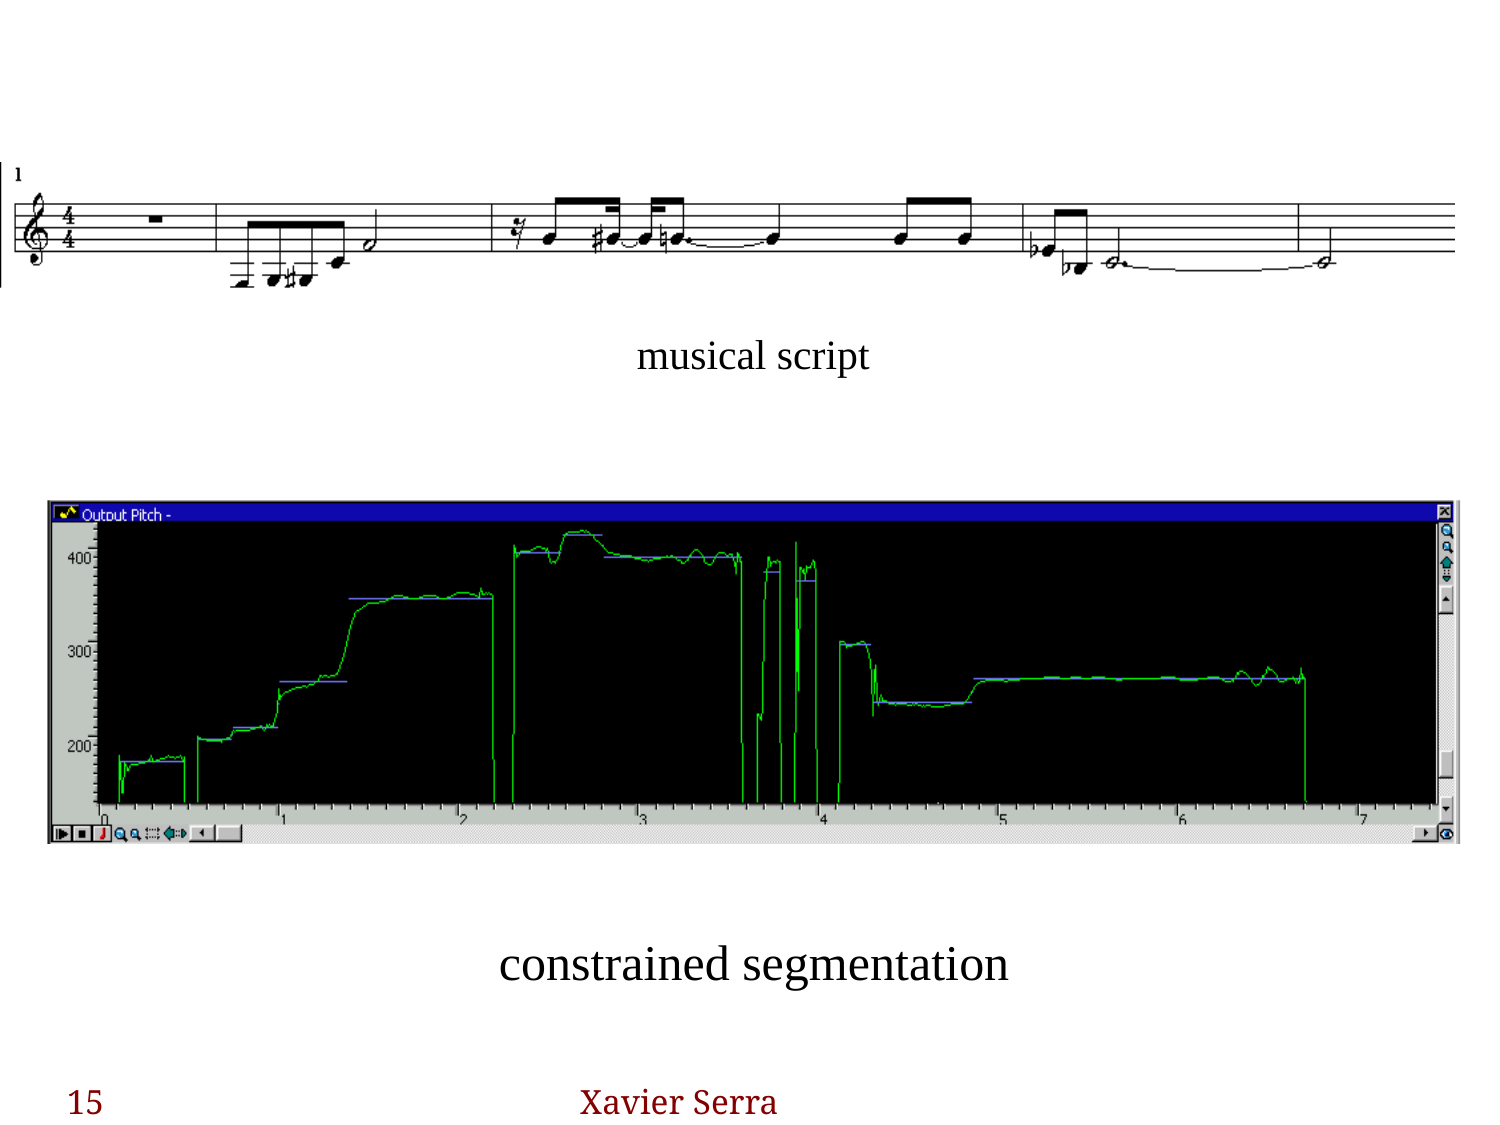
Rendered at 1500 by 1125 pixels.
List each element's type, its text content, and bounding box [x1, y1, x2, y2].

text_box musical script [636, 324, 870, 378]
footer Xavier Serra [580, 1081, 936, 1114]
picture [0, 162, 1455, 325]
picture [47, 499, 1500, 844]
slide_number <number> [66, 1081, 255, 1119]
text_box constrained segmentation [484, 919, 1025, 999]
